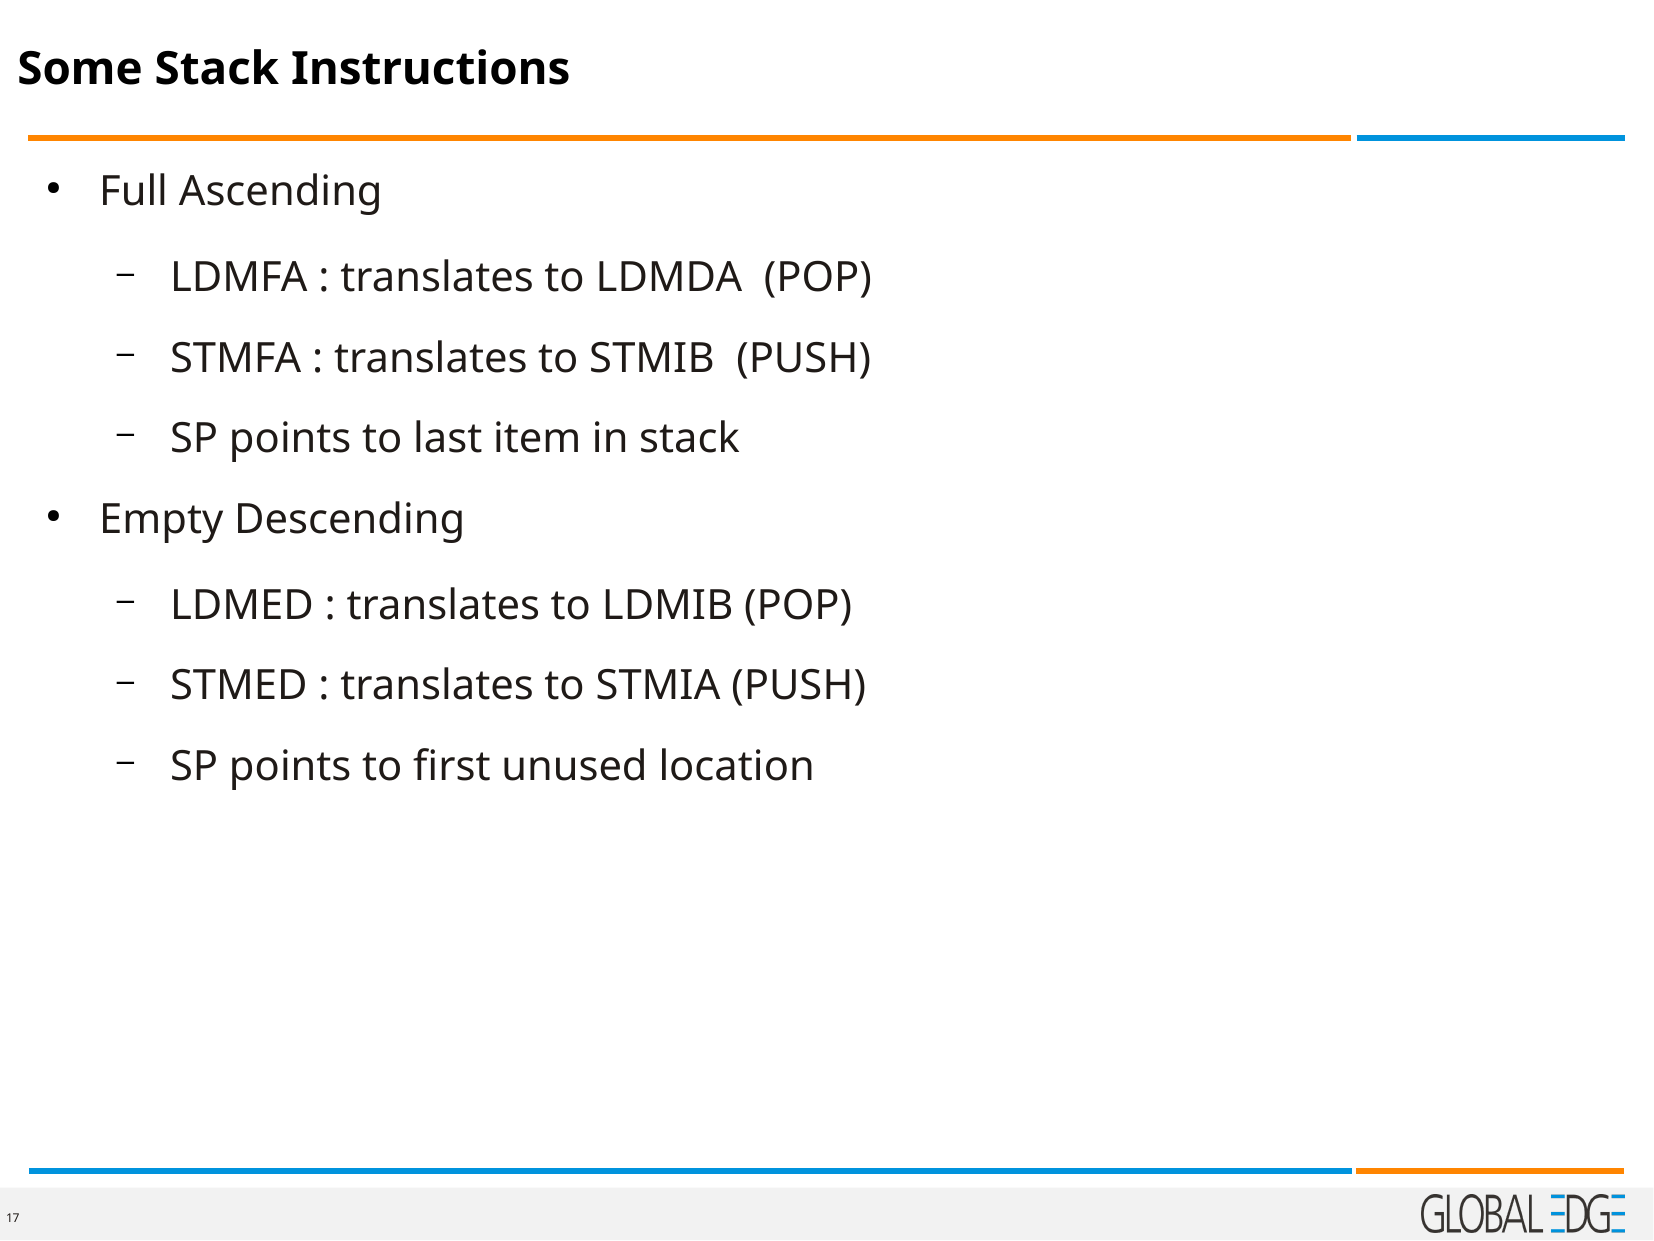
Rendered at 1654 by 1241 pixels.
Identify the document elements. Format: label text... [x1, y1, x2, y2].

list Full Ascending LDMFA : translates to LDMDA (POP) STMFA : translates to STMIB (PUSH) SP points to last item in stack Empty Descending LDMED : translates to LDMIB (POP) STMED : translates to STMIA (PUSH) SP points to first unused location [28, 160, 1625, 1153]
picture [1421, 1194, 1625, 1233]
title Some Stack Instructions [17, 18, 1499, 115]
